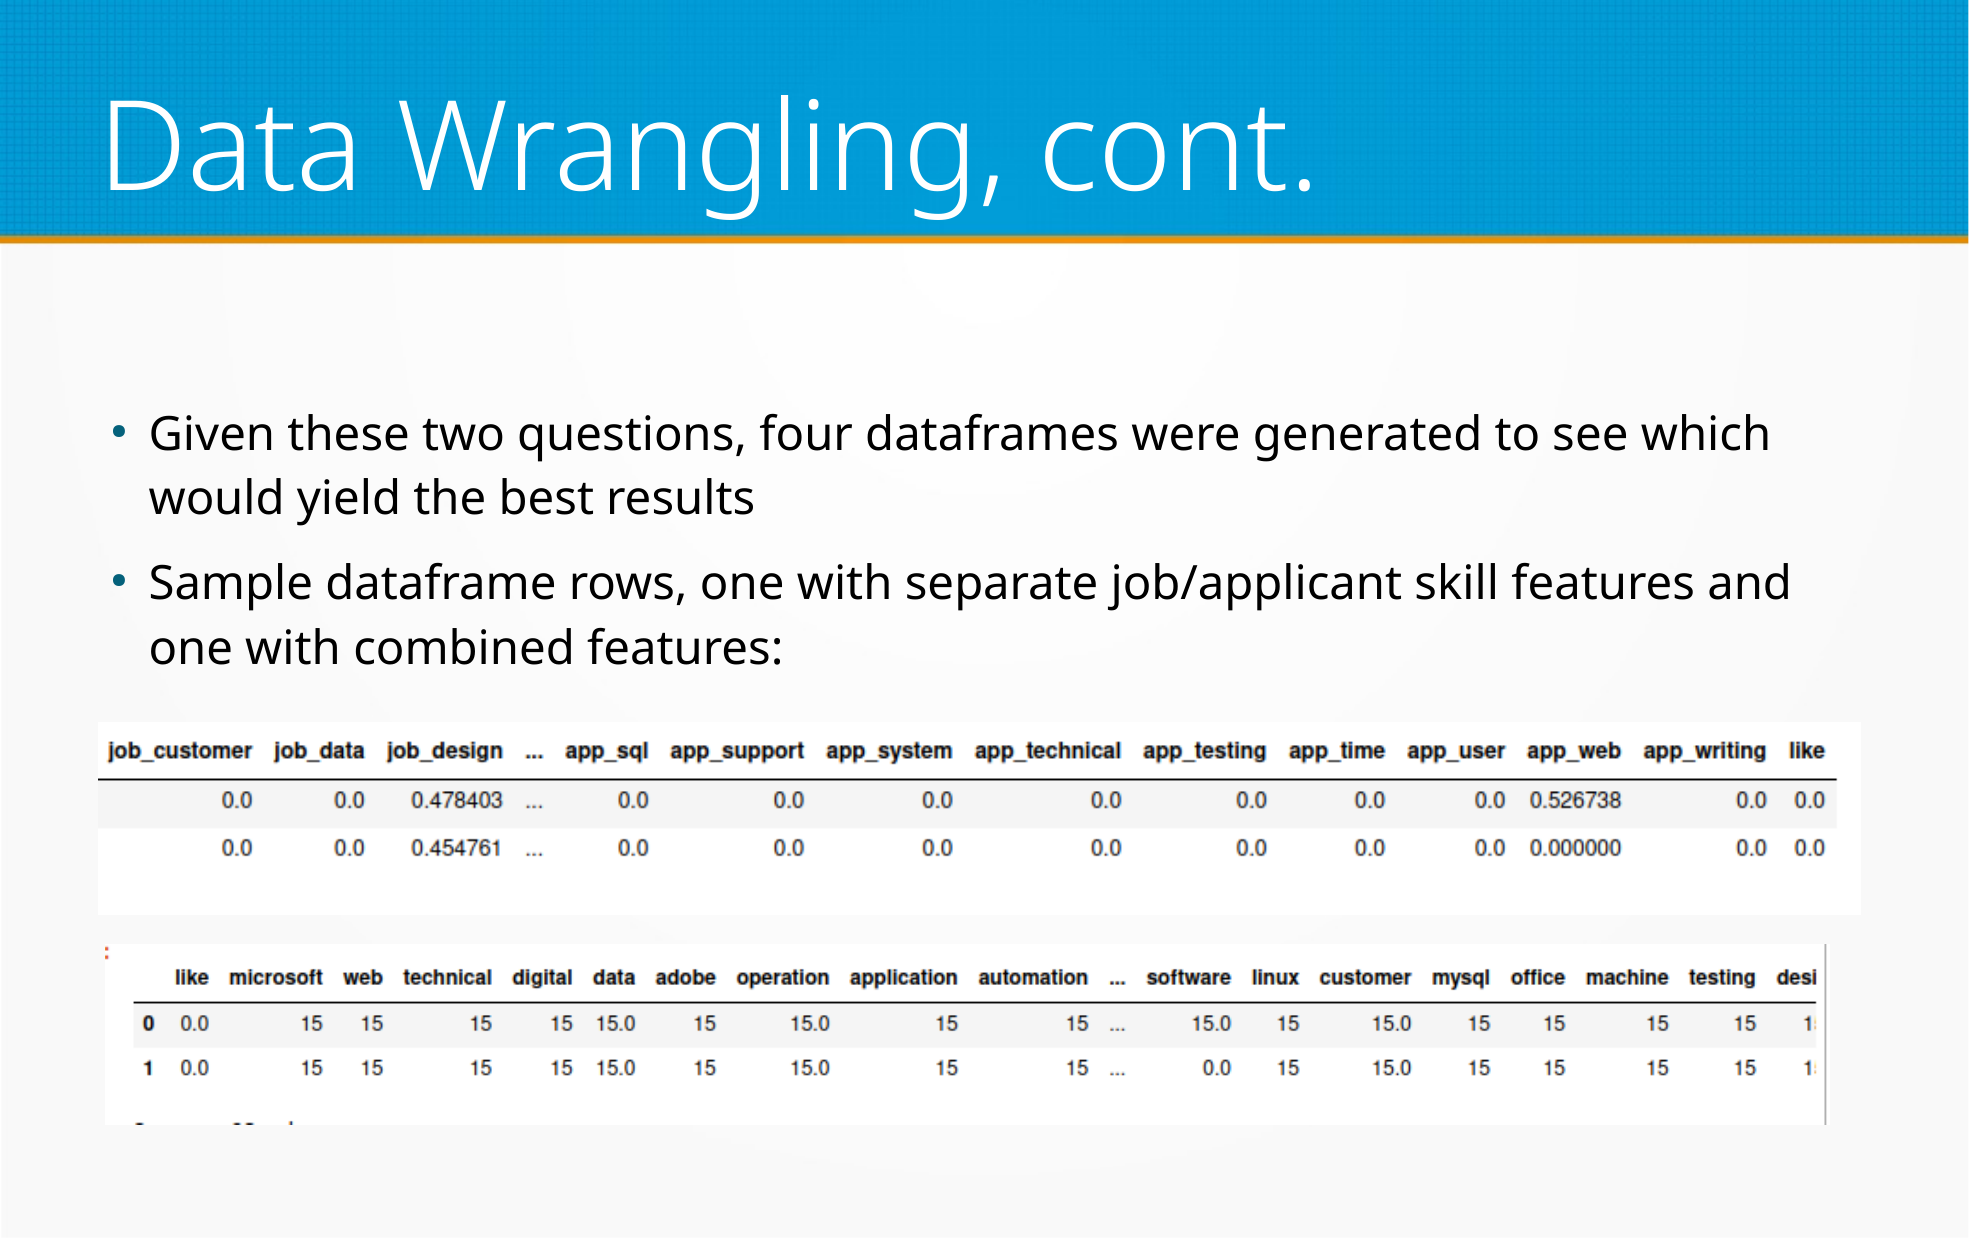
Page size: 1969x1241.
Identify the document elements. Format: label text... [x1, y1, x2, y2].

picture [0, 233, 1969, 1241]
title Data Wrangling, cont. [98, 19, 1870, 227]
list Given these two questions, four dataframes were generated to see which would yield the best results Sample dataframe rows, one with separate job/applicant skill features and one with combined features: [98, 315, 1861, 680]
